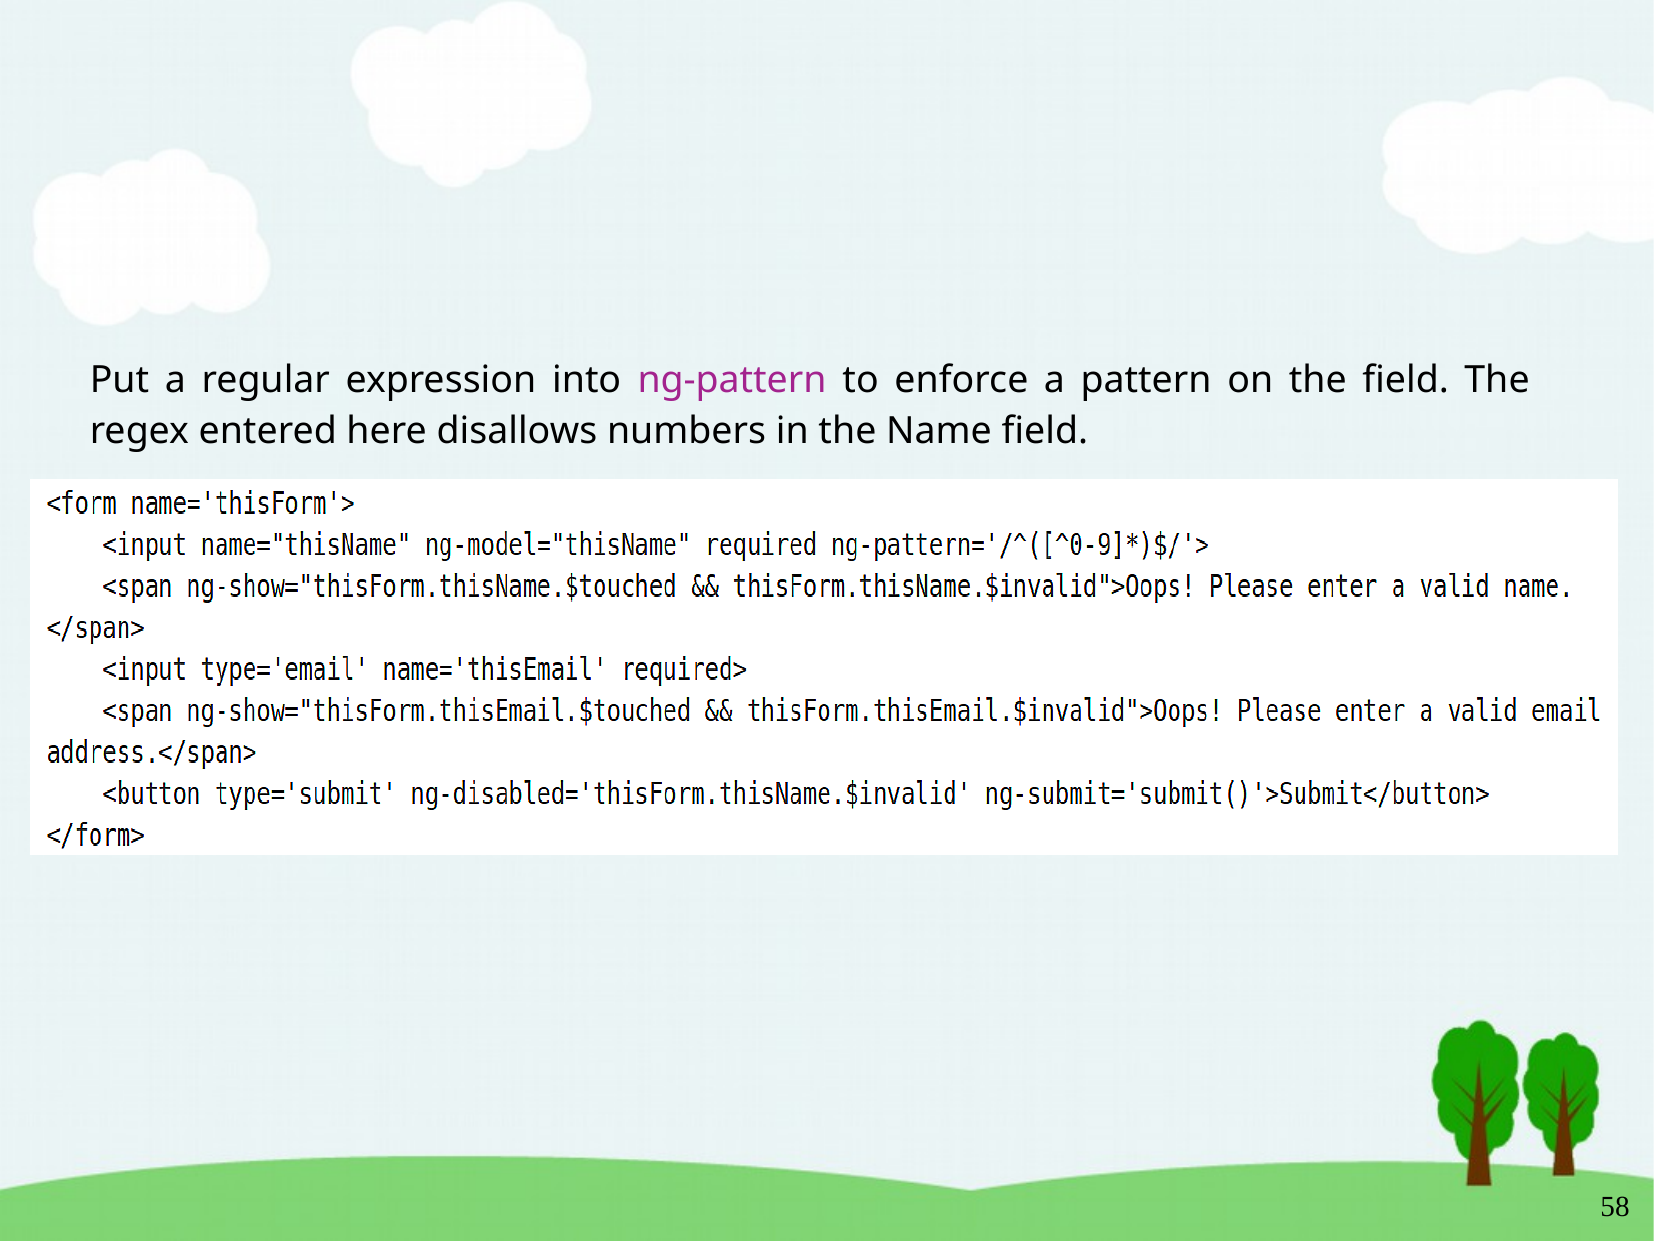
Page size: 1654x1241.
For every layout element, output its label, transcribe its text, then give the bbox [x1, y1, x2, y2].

picture [0, 0, 1654, 1241]
text_box Put a regular expression into ng-pattern to enforce a pattern on the field. The regex entered here disallows numbers in the Name field. [75, 345, 1546, 443]
